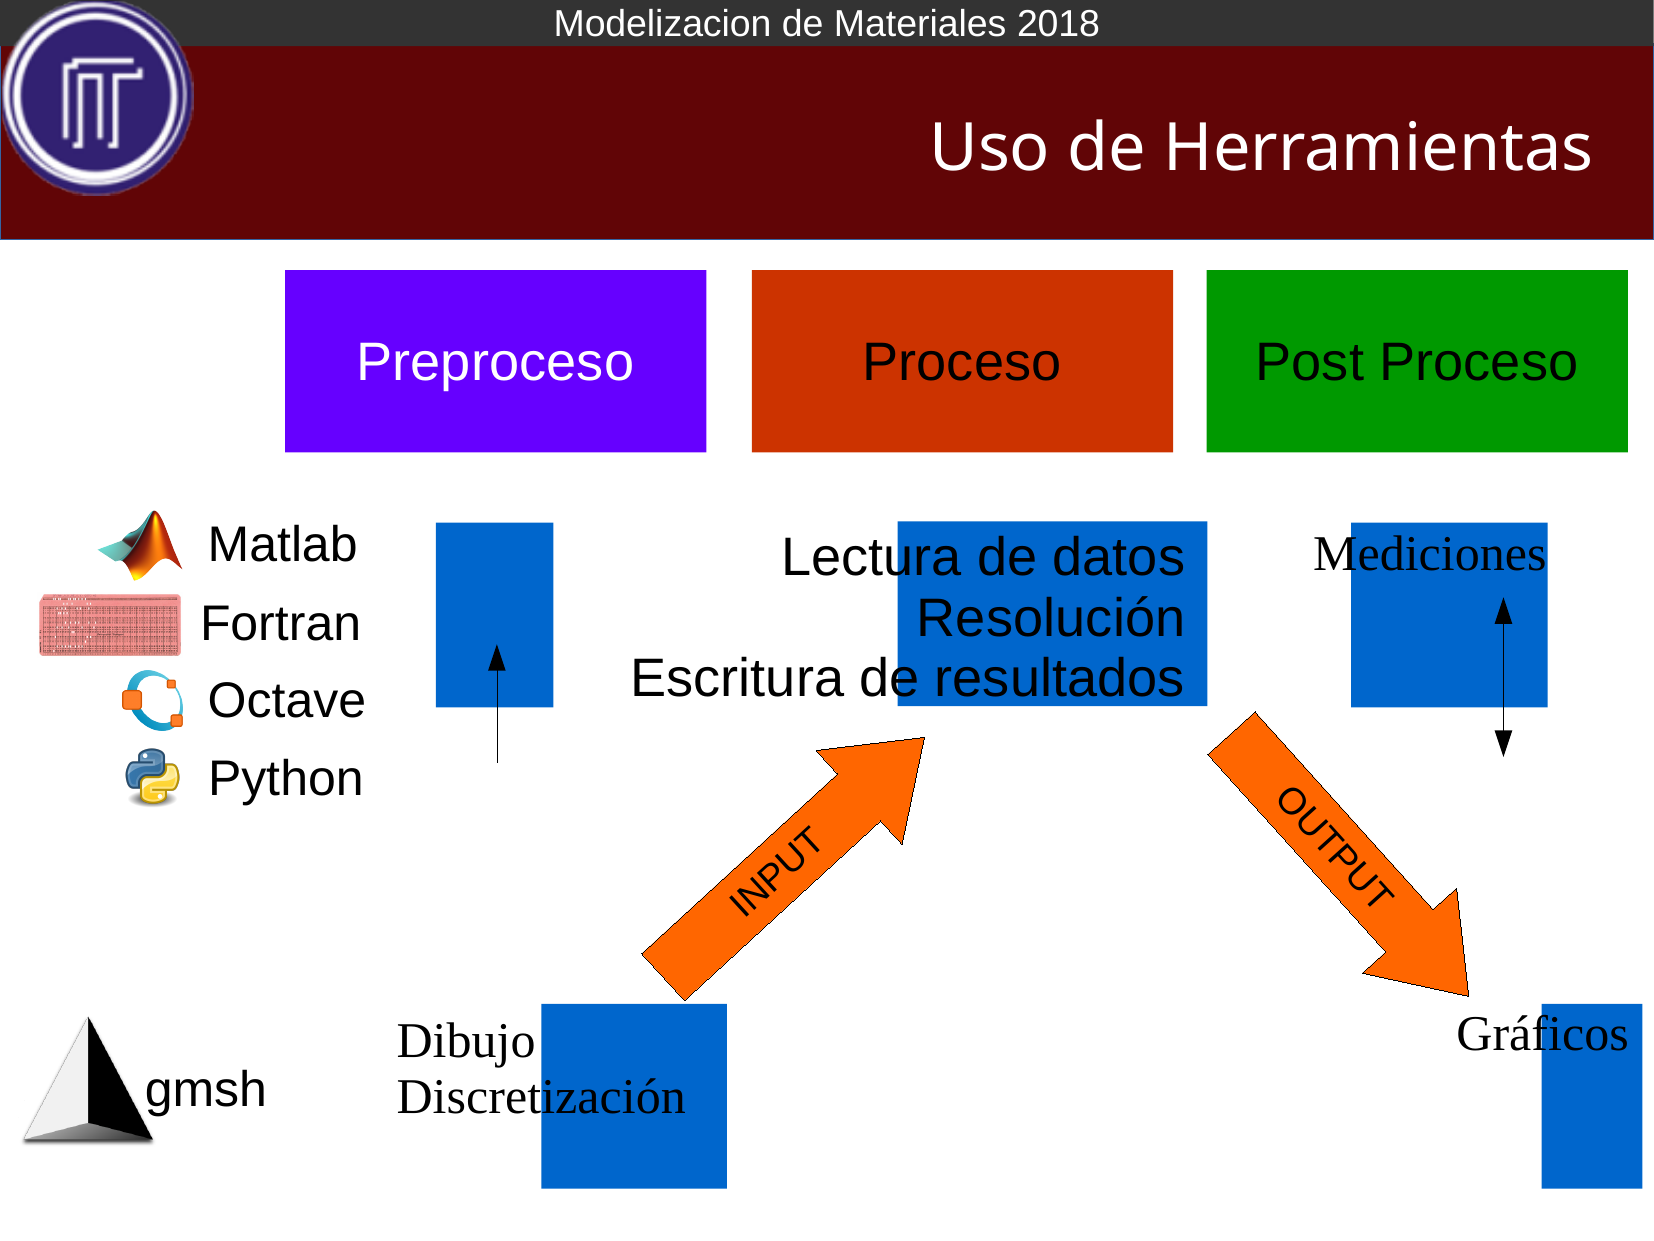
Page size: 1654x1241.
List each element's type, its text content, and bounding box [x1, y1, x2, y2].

title Uso de Herramientas [41, 70, 1654, 218]
text_box Dibujo Discretización [396, 1013, 758, 1181]
picture [122, 670, 183, 731]
picture [122, 747, 183, 809]
picture [97, 510, 183, 581]
text_box [1351, 522, 1548, 708]
text_box INPUT [641, 737, 925, 1001]
text_box Post Proceso [1206, 270, 1628, 453]
text_box Proceso [751, 270, 1174, 453]
text_box gmsh [130, 1053, 302, 1125]
text_box Fortran [185, 588, 431, 659]
text_box Preproceso [285, 270, 707, 453]
text_box [435, 522, 554, 708]
text_box Python [193, 742, 431, 814]
text_box [1541, 1003, 1643, 1189]
text_box [541, 1181, 727, 1189]
text_box [1201, 521, 1208, 707]
picture [37, 592, 183, 658]
picture [0, 0, 194, 196]
text_box Octave [192, 664, 431, 736]
text_box OUTPUT [1207, 711, 1469, 997]
picture [12, 1003, 166, 1156]
text_box [541, 1003, 727, 1013]
text_box Matlab [192, 508, 431, 580]
text_box Mediciones [1299, 525, 1547, 582]
text_box Gráficos [1114, 1005, 1629, 1062]
text_box Lectura de datos Resolución Escritura de resultados [555, 519, 1201, 775]
